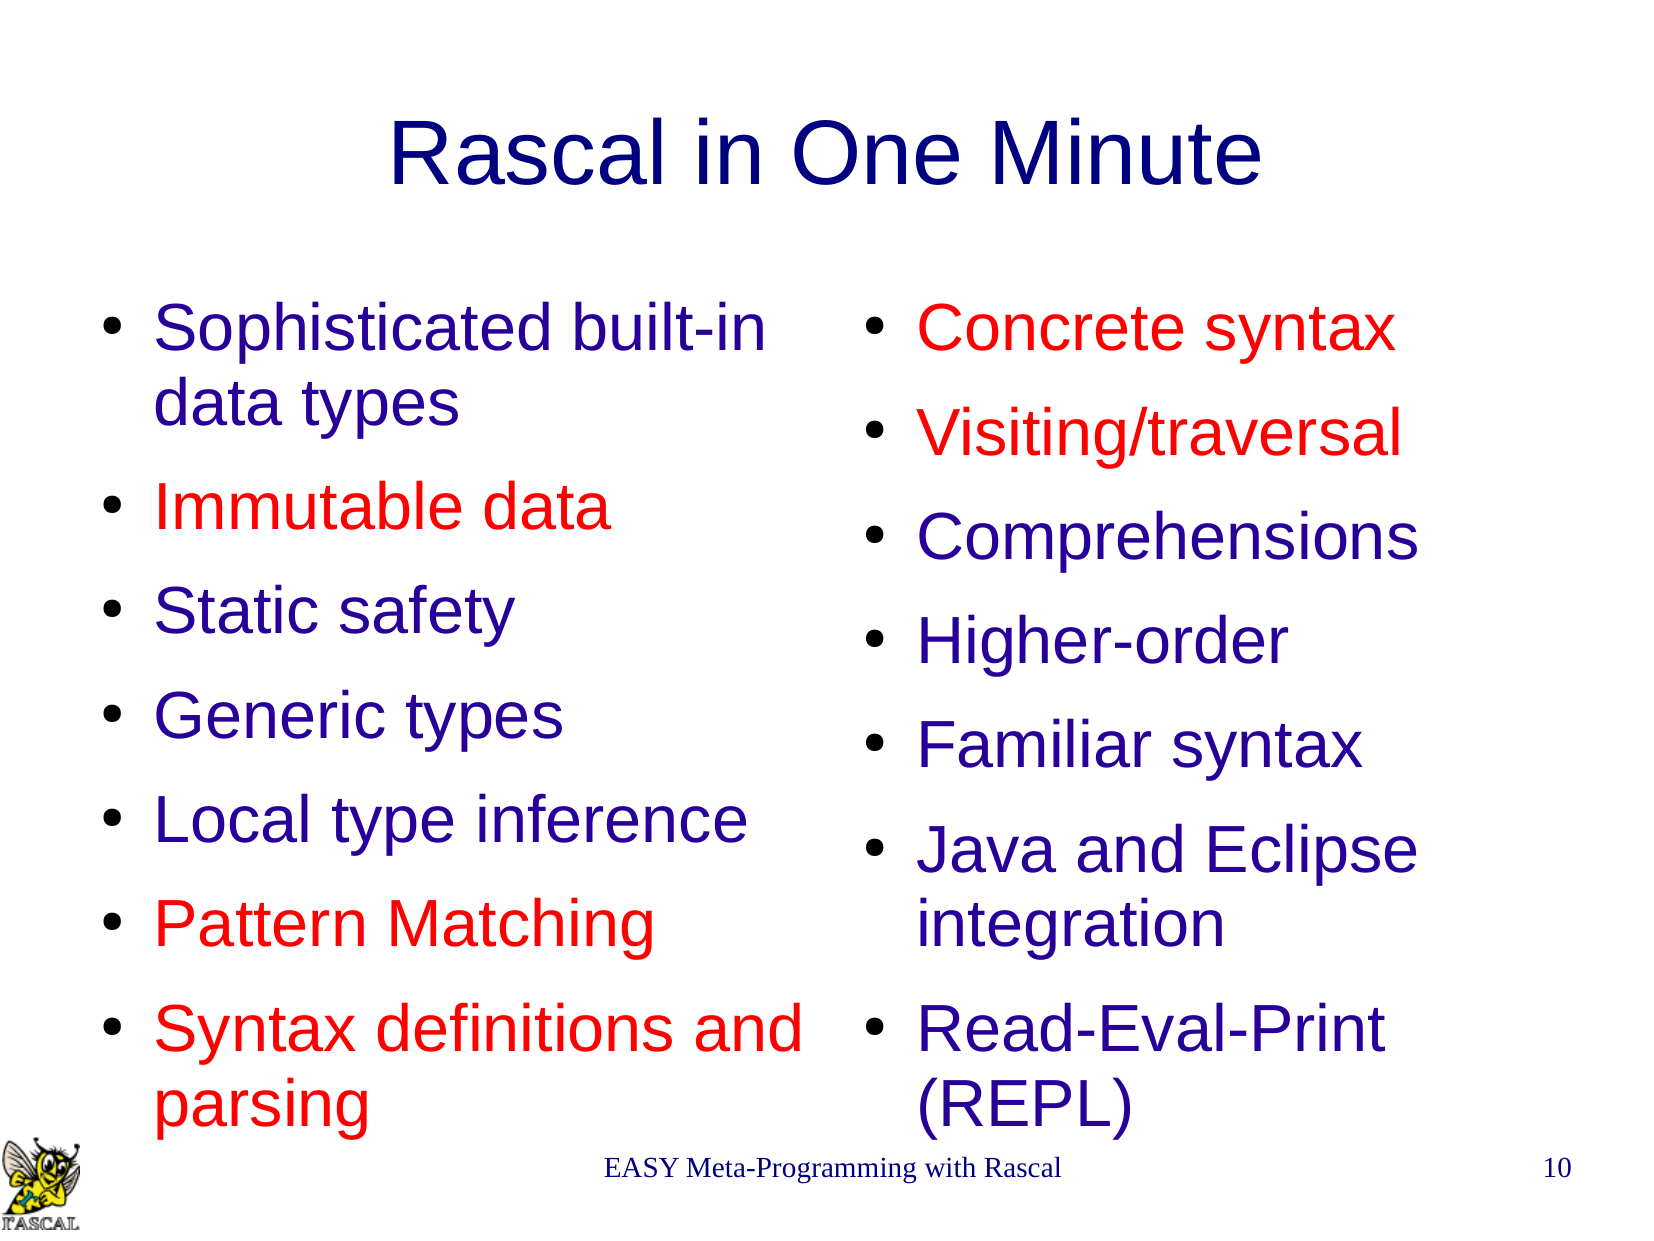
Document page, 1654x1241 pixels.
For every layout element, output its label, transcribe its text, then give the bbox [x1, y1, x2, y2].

list Concrete syntax Visiting/traversal Comprehensions Higher-order Familiar syntax Java and Eclipse integration Read-Eval-Print (REPL) [845, 290, 1572, 1109]
list Sophisticated built-in data types Immutable data Static safety Generic types Local type inference Pattern Matching Syntax definitions and parsing [82, 290, 809, 1088]
picture [1, 1137, 80, 1230]
title Rascal in One Minute [82, 49, 1571, 257]
